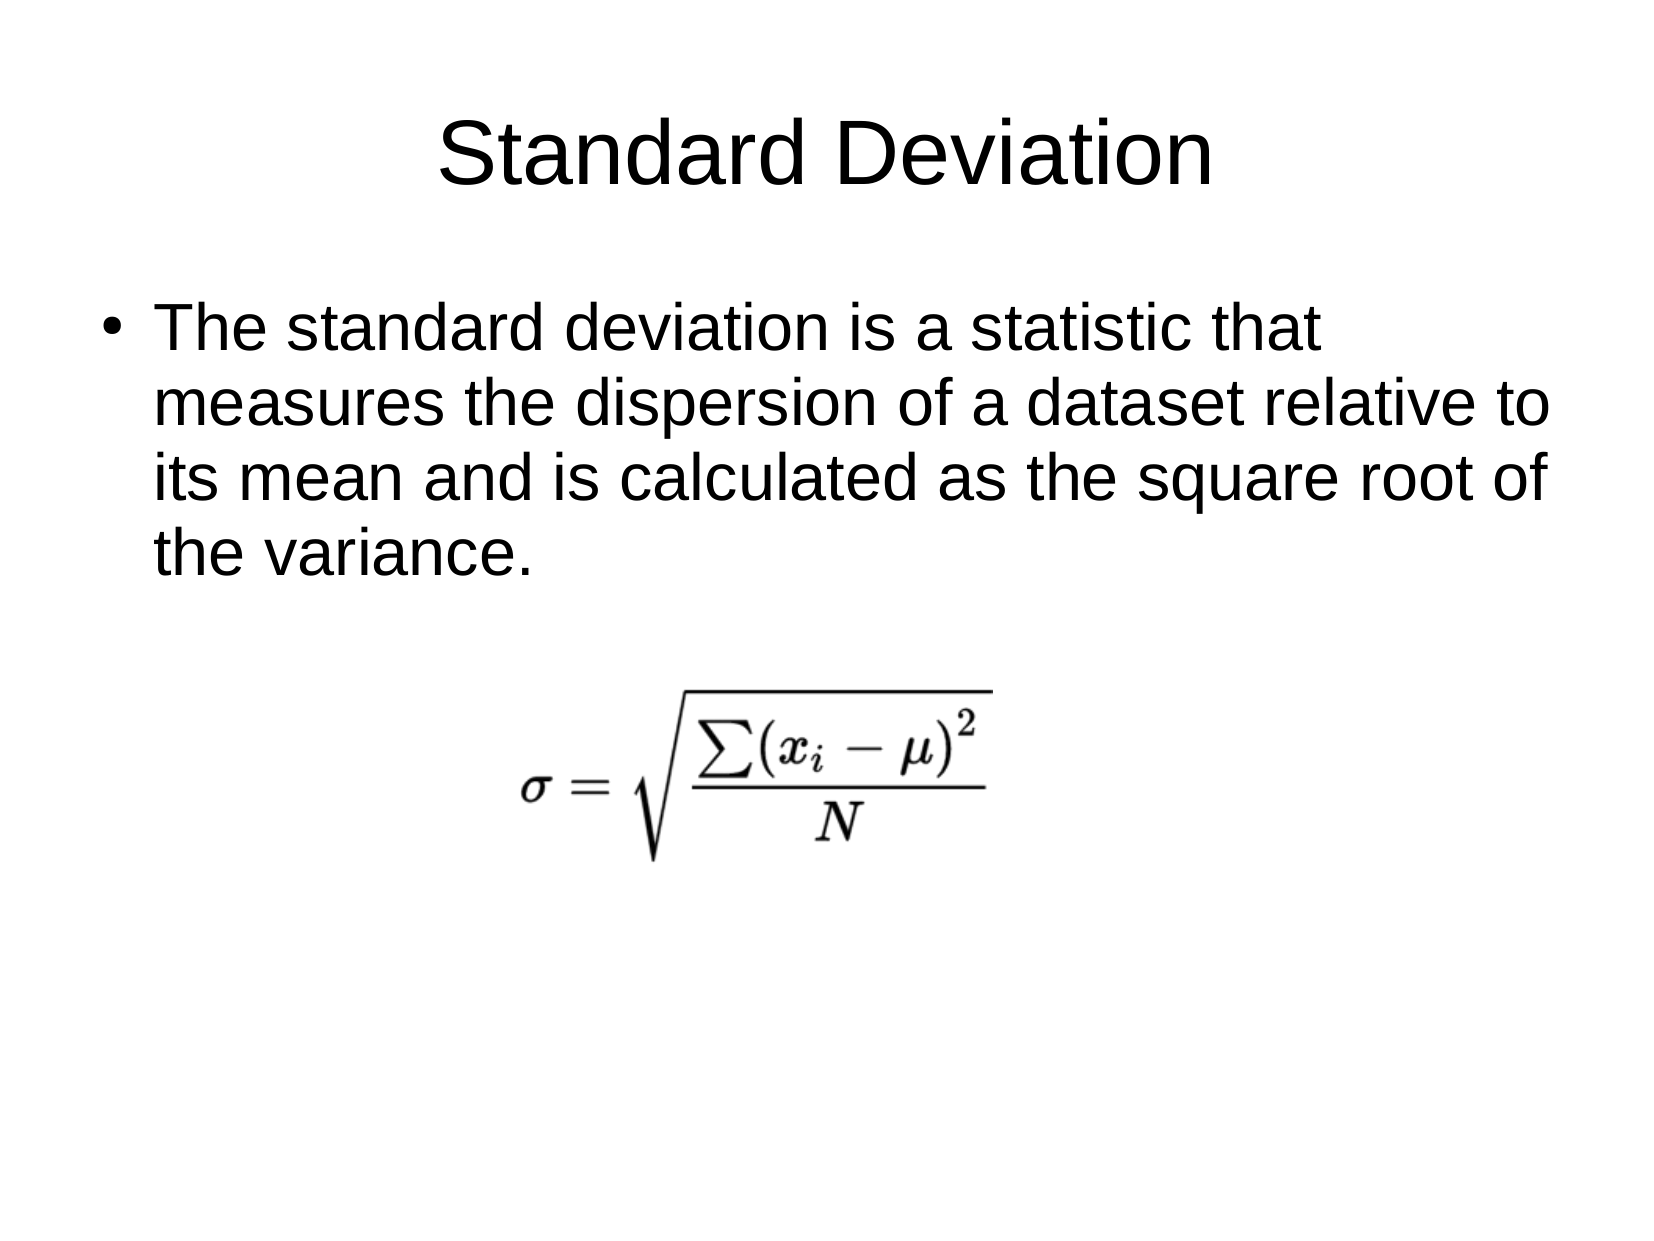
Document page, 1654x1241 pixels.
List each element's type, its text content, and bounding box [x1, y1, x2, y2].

title Standard Deviation [82, 49, 1571, 257]
picture [520, 684, 993, 865]
list The standard deviation is a statistic that measures the dispersion of a dataset relative to its mean and is calculated as the square root of the variance. [82, 290, 1571, 1010]
